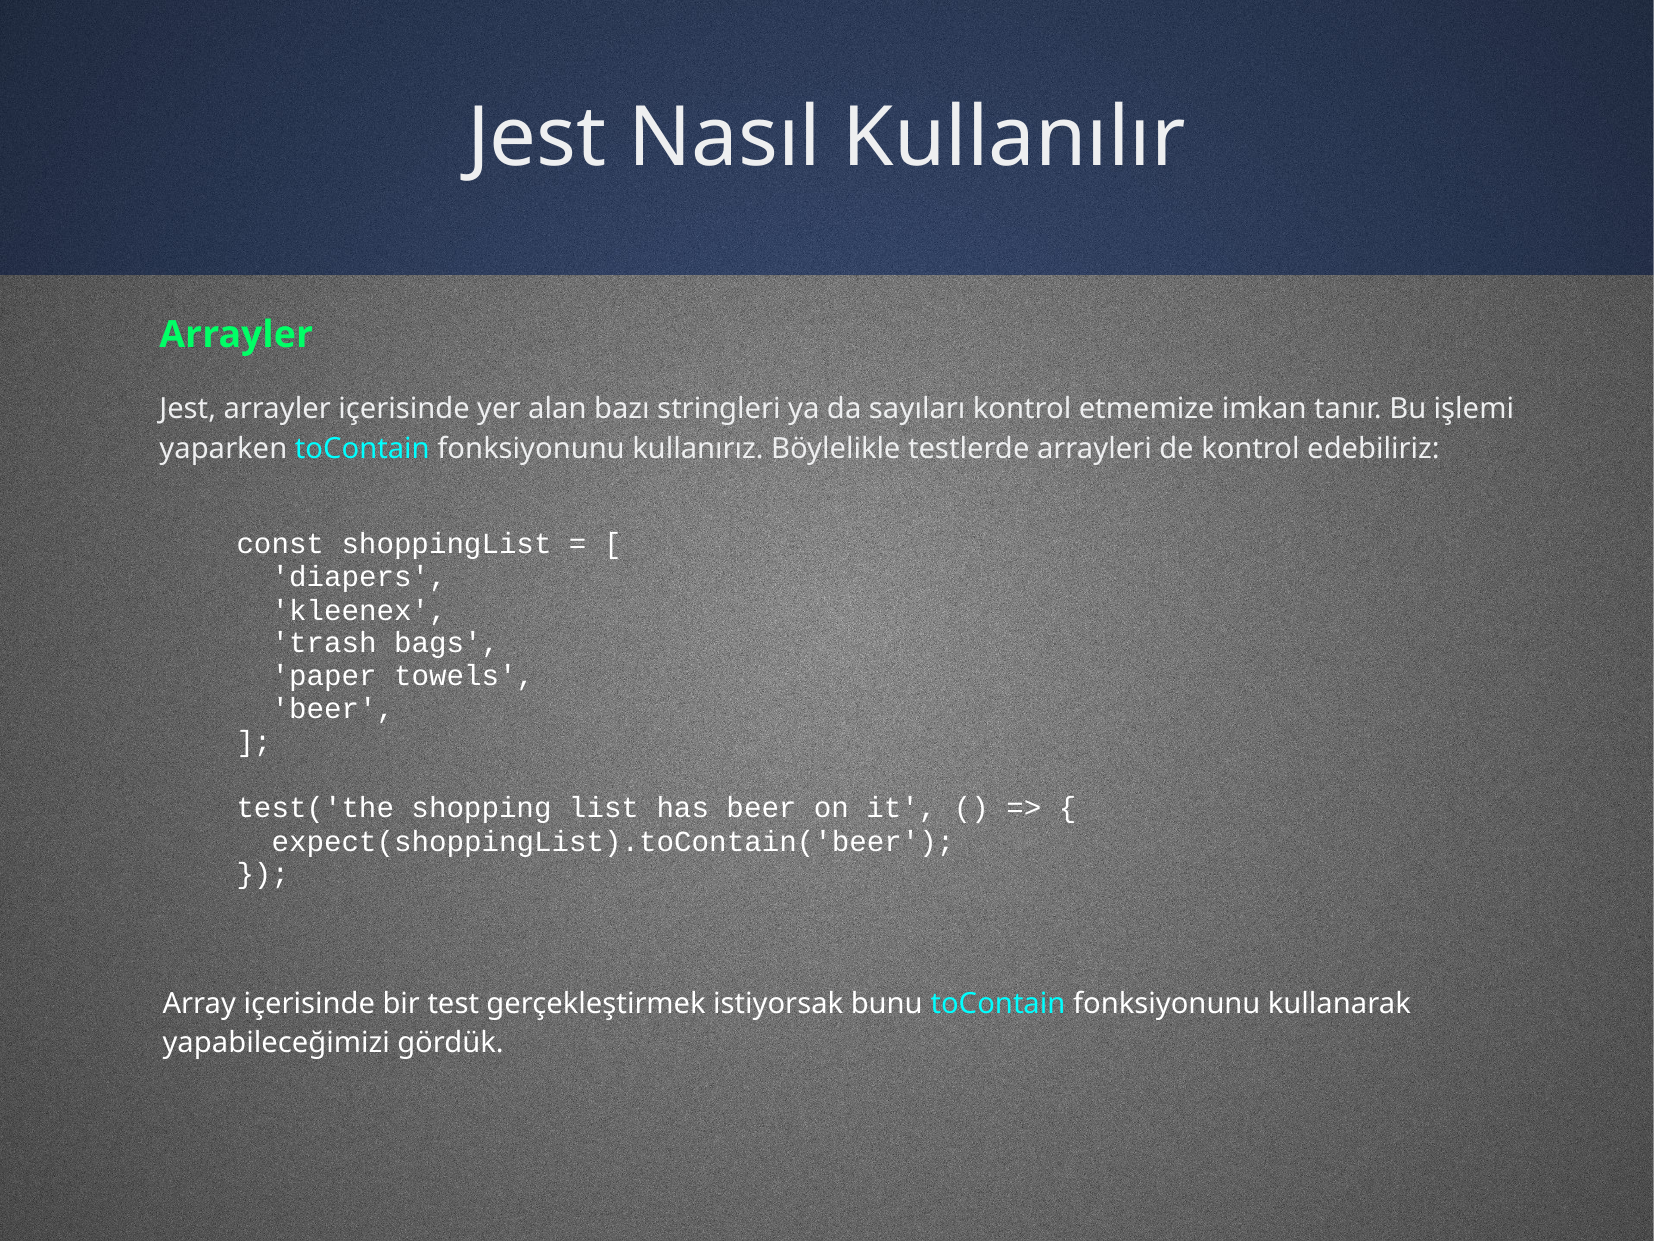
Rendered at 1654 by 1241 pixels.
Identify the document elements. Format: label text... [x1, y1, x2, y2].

picture [0, 0, 1654, 1241]
text_box const shoppingList = [ 'diapers', 'kleenex', 'trash bags', 'paper towels', 'beer', ]; test('the shopping list has beer on it', () => { expect(shoppingList).toContain('beer'); }); [221, 522, 1092, 901]
text_box Array içerisinde bir test gerçekleştirmek istiyorsak bunu toContain fonksiyonunu kullanarak yapabileceğimizi gördük. [147, 974, 1477, 1058]
title Jest Nasıl Kullanılır [88, 29, 1565, 237]
list Arrayler Jest, arrayler içerisinde yer alan bazı stringleri ya da sayıları kontrol etmemize imkan tanır. Bu işlemi yaparken toContain fonksiyonunu kullanırız. Böylelikle testlerde arrayleri de kontrol edebiliriz: [88, 307, 1565, 1193]
